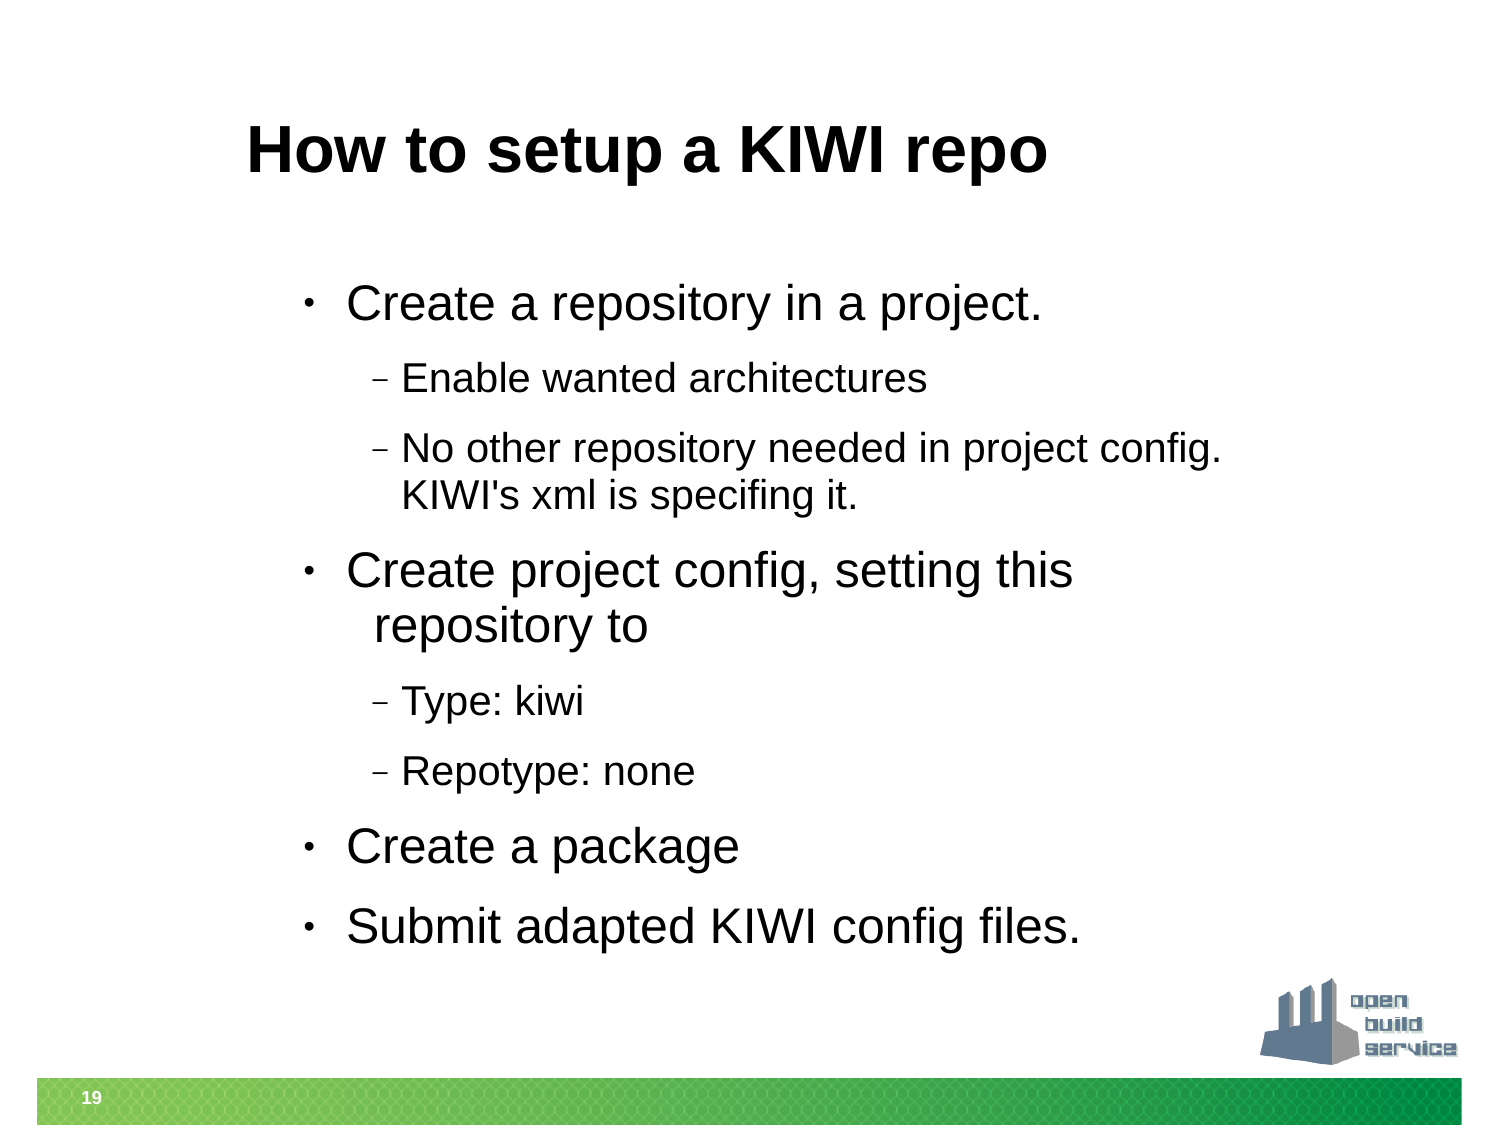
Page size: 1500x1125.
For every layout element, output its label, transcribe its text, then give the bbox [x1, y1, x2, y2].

title How to setup a KIWI repo [246, 60, 1409, 239]
picture [37, 1078, 1462, 1125]
list Create a repository in a project. Enable wanted architectures No other repository needed in project config. KIWI's xml is specifing it. Create project config, setting this repository to Type: kiwi Repotype: none Create a package Submit adapted KIWI config files. [245, 267, 1251, 995]
picture [1260, 978, 1458, 1065]
